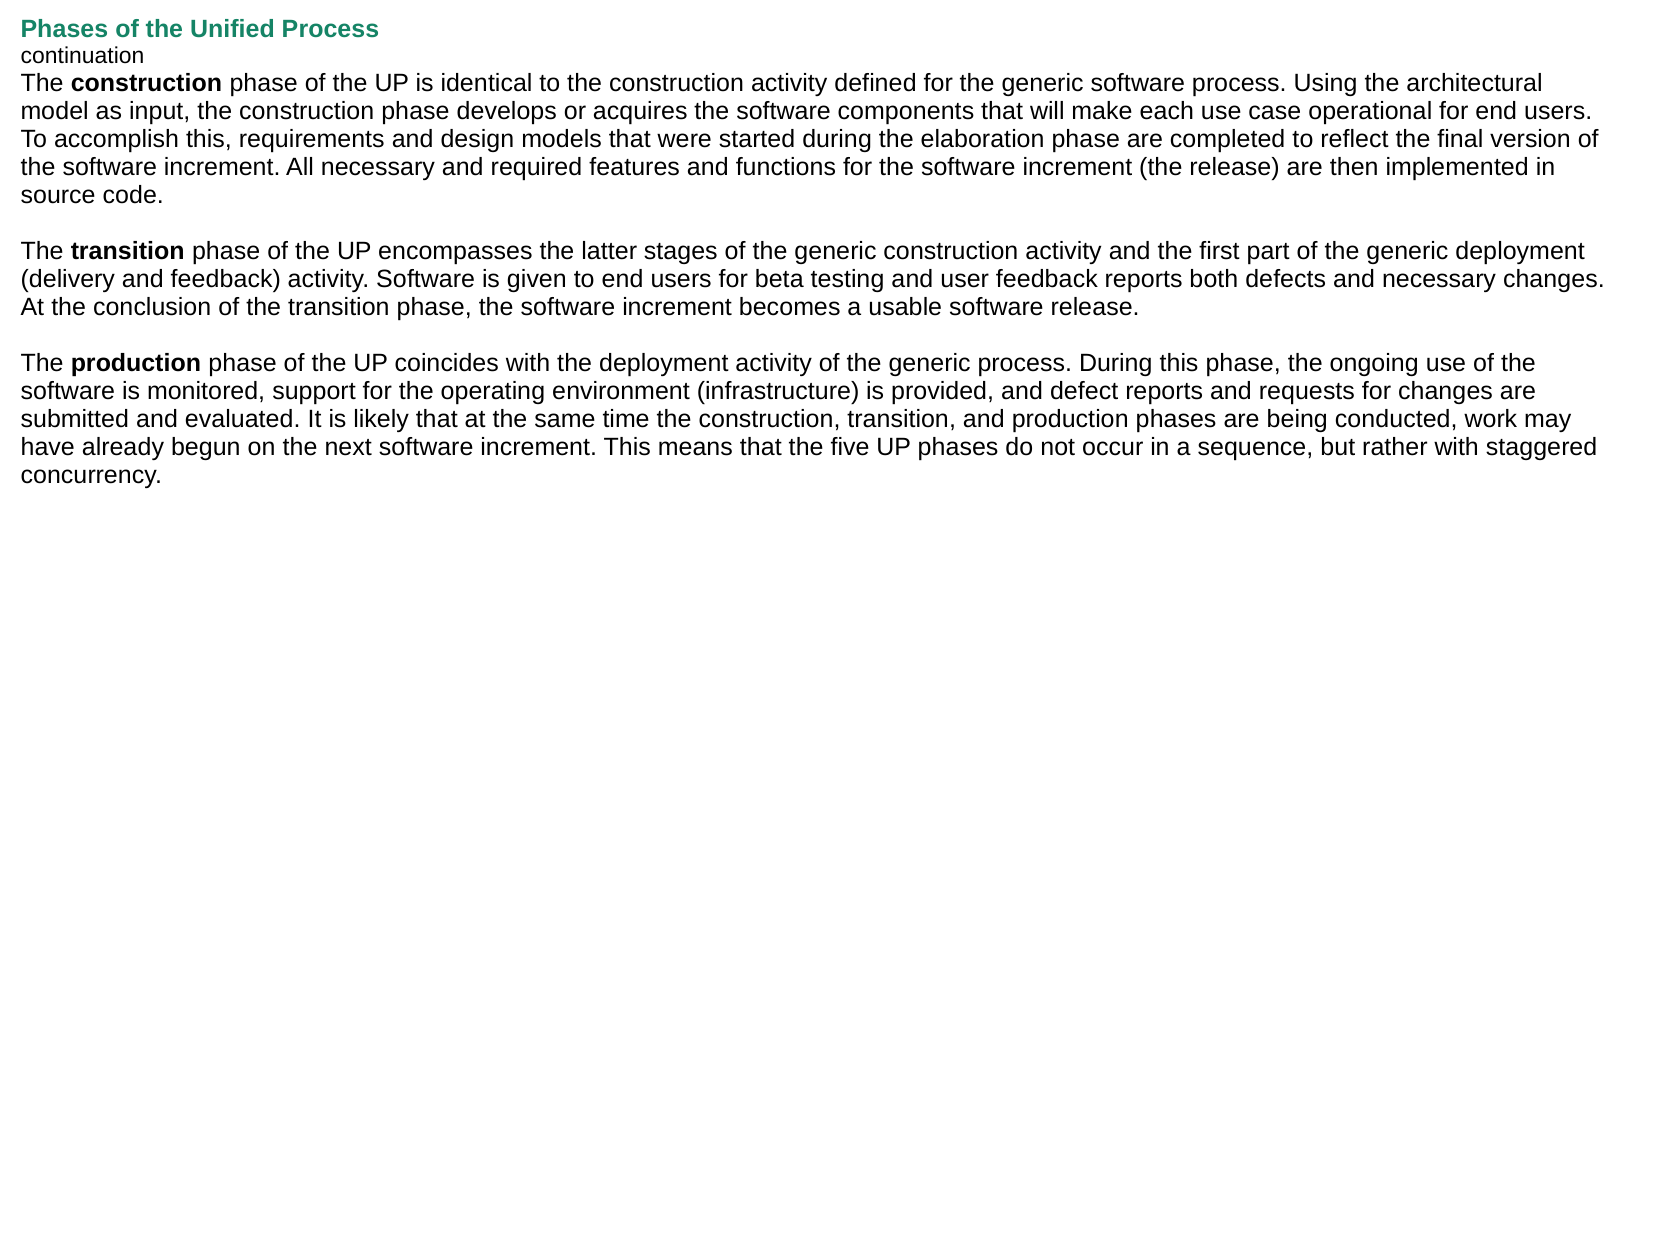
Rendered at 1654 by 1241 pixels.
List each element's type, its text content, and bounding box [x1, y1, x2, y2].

text_box Phases of the Unified Process continuation The construction phase of the UP is identical to the construction activity defined for the generic software process. Using the architectural model as input, the construction phase develops or acquires the software components that will make each use case operational for end users. To accomplish this, requirements and design models that were started during the elaboration phase are completed to reflect the final version of the software increment. All necessary and required features and functions for the software increment (the release) are then implemented in source code. The transition phase of the UP encompasses the latter stages of the generic construction activity and the first part of the generic deployment (delivery and feedback) activity. Software is given to end users for beta testing and user feedback reports both defects and necessary changes. At the conclusion of the transition phase, the software increment becomes a usable software release. The production phase of the UP coincides with the deployment activity of the generic process. During this phase, the ongoing use of the software is monitored, support for the operating environment (infrastructure) is provided, and defect reports and requests for changes are submitted and evaluated. It is likely that at the same time the construction, transition, and production phases are being conducted, work may have already begun on the next software increment. This means that the five UP phases do not occur in a sequence, but rather with staggered concurrency. [5, 7, 1625, 788]
